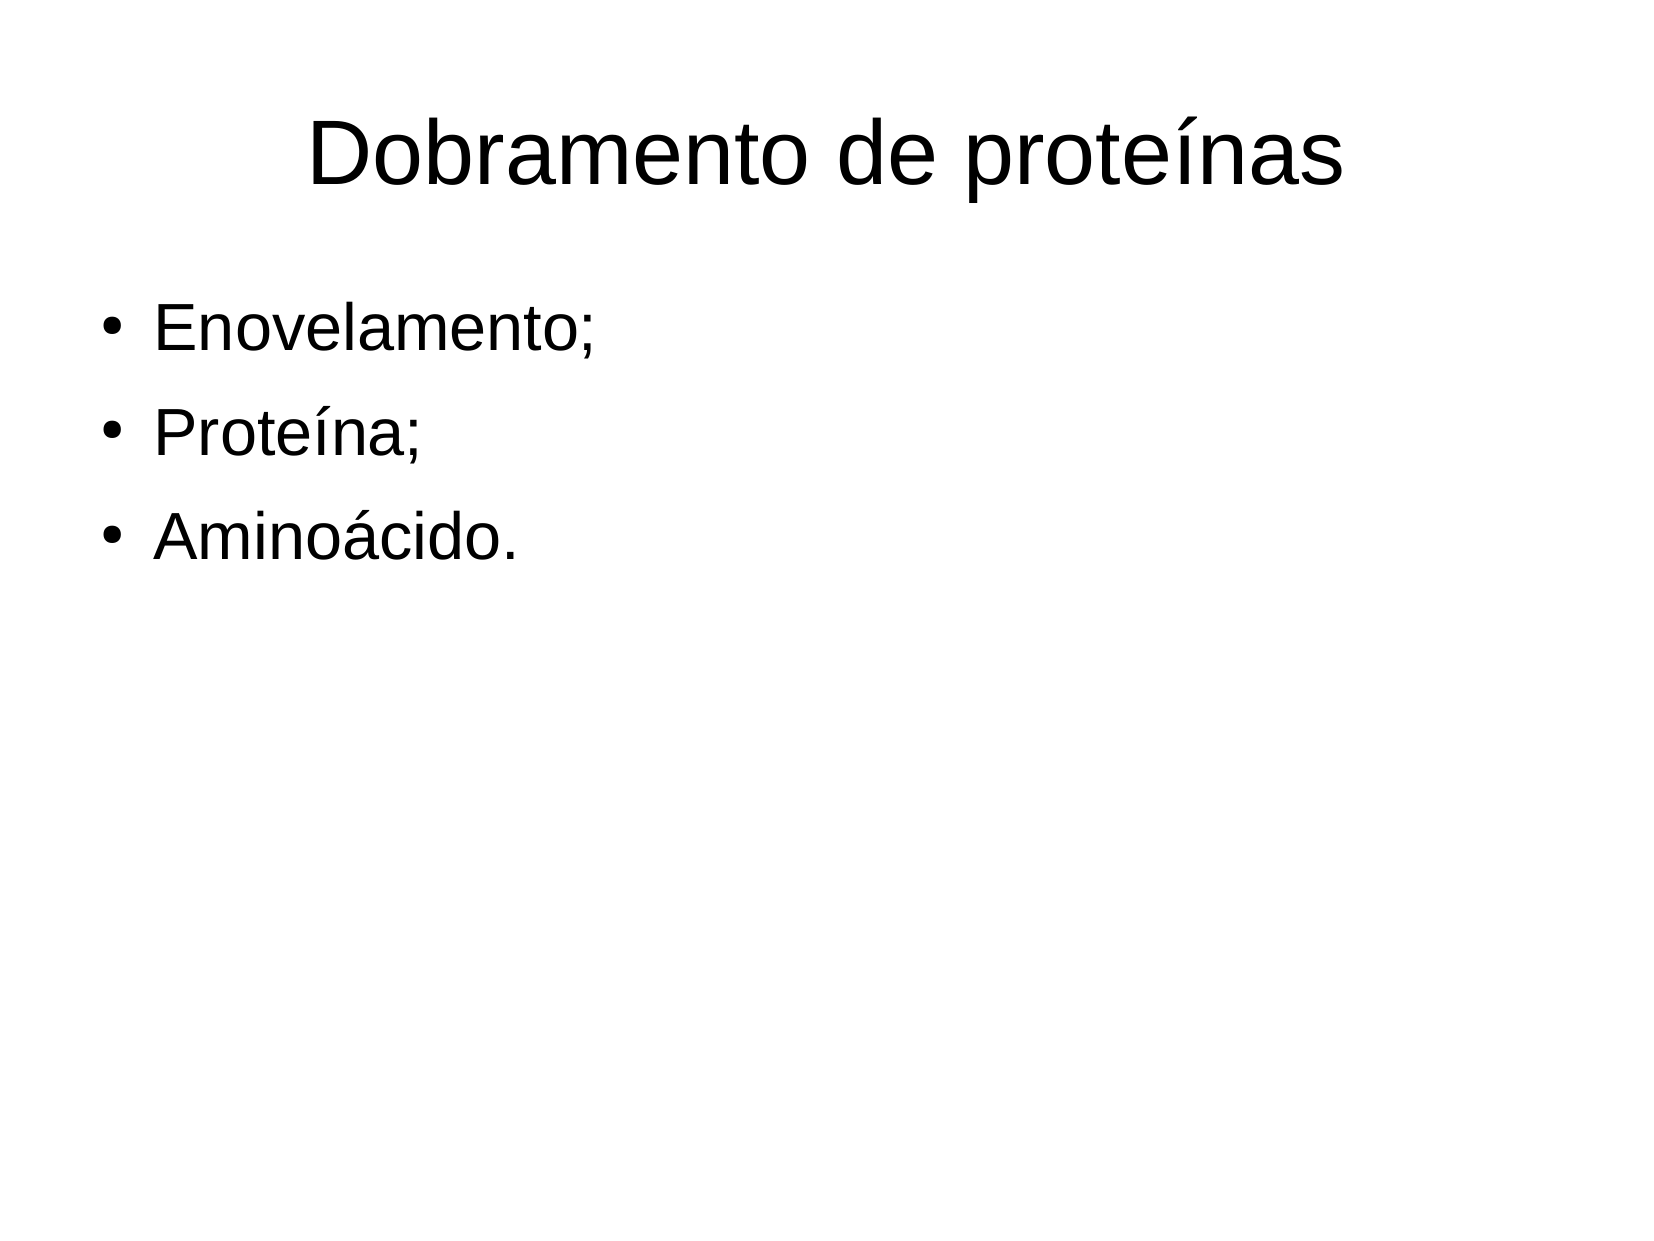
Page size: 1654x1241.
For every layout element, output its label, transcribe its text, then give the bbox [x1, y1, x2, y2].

title Dobramento de proteínas [82, 49, 1571, 257]
list Enovelamento; Proteína; Aminoácido. [82, 290, 1571, 1109]
